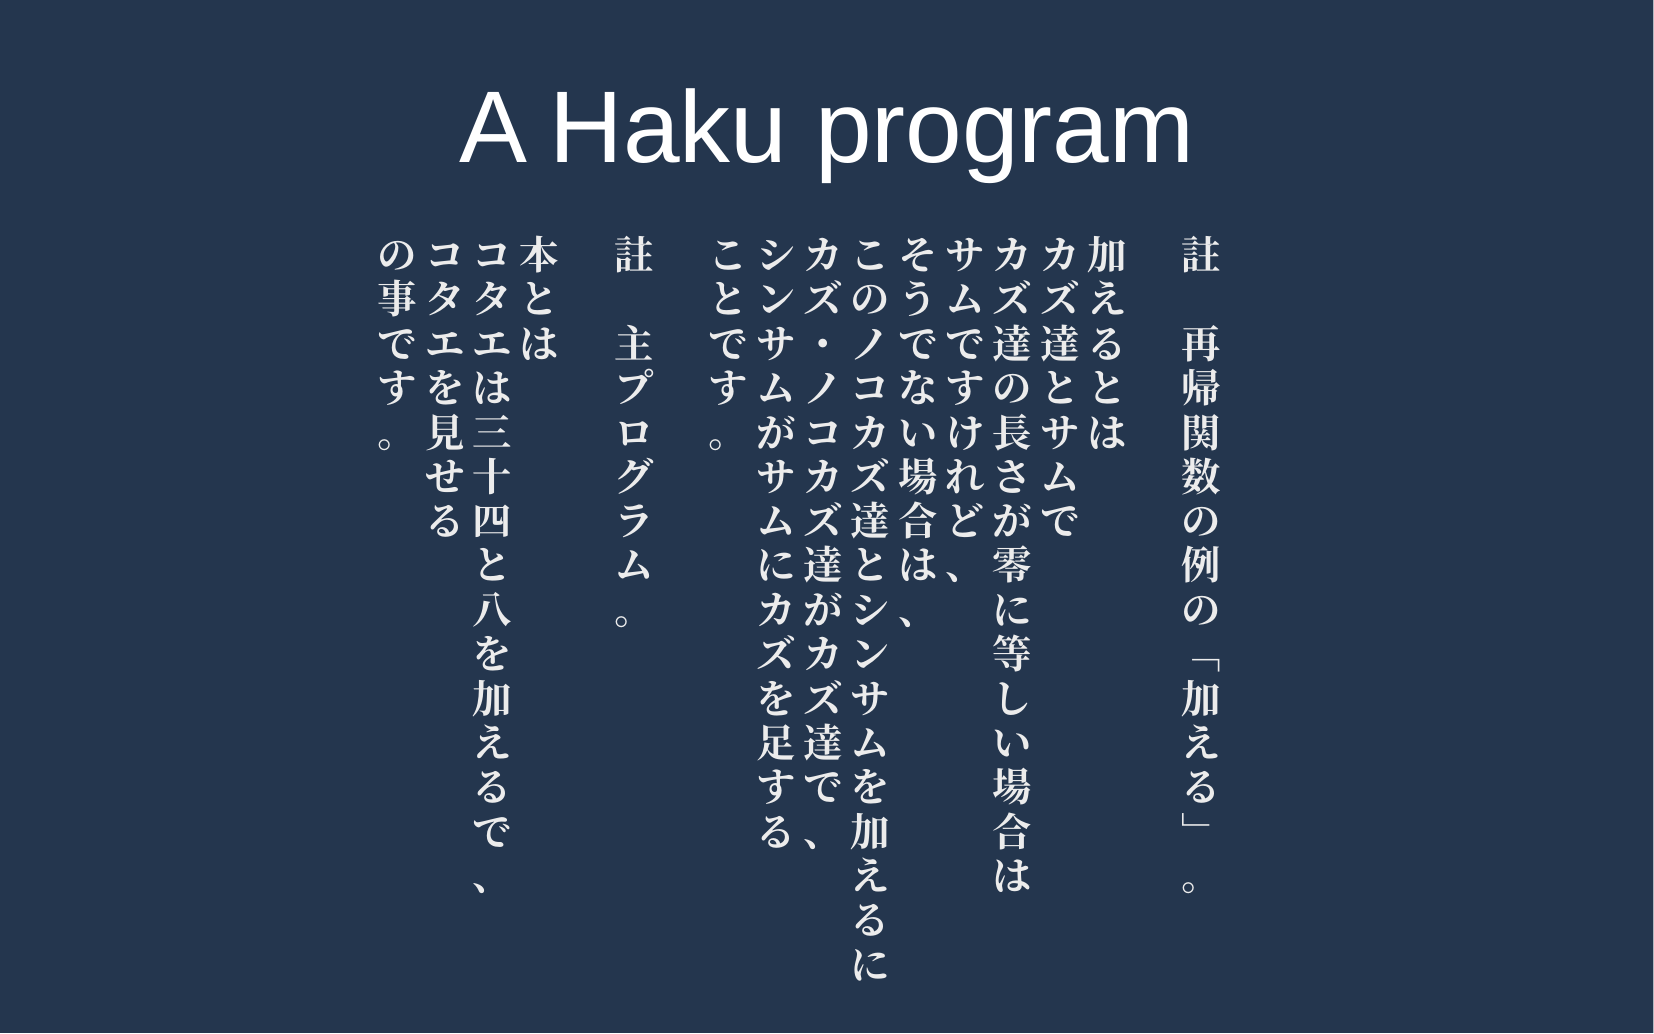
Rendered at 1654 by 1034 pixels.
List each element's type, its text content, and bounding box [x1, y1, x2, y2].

picture [354, 220, 1241, 1004]
title A Haku program [82, 41, 1571, 214]
